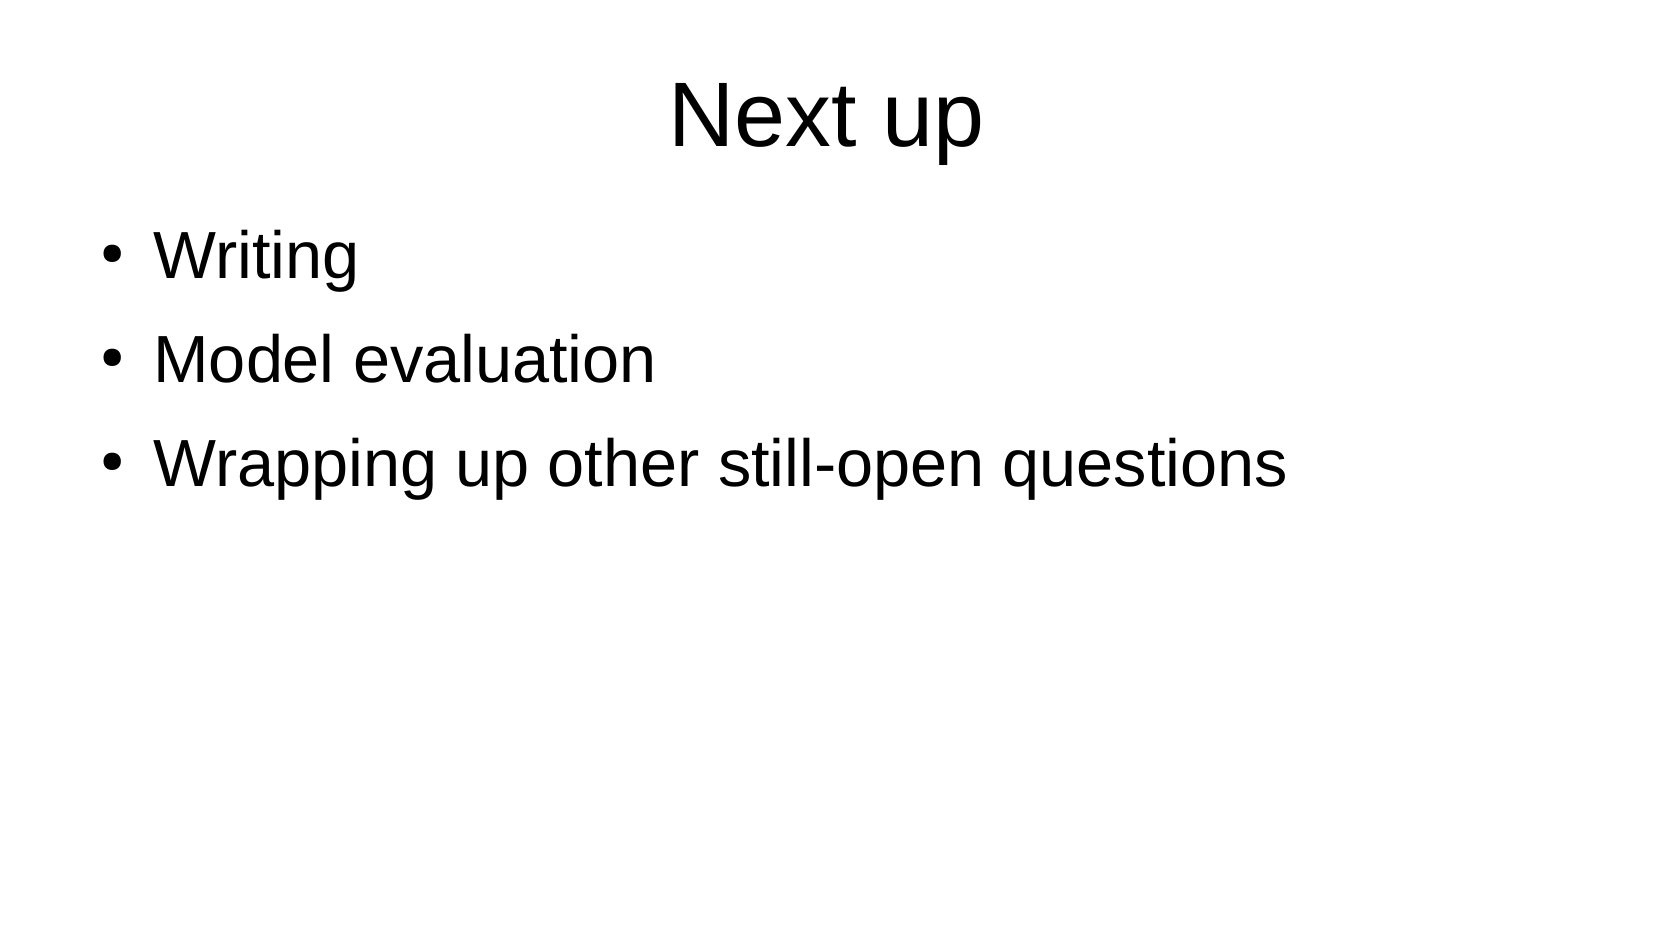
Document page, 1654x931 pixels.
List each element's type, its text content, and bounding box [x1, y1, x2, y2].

title Next up [82, 37, 1571, 193]
list Writing Model evaluation Wrapping up other still-open questions [82, 217, 1571, 758]
